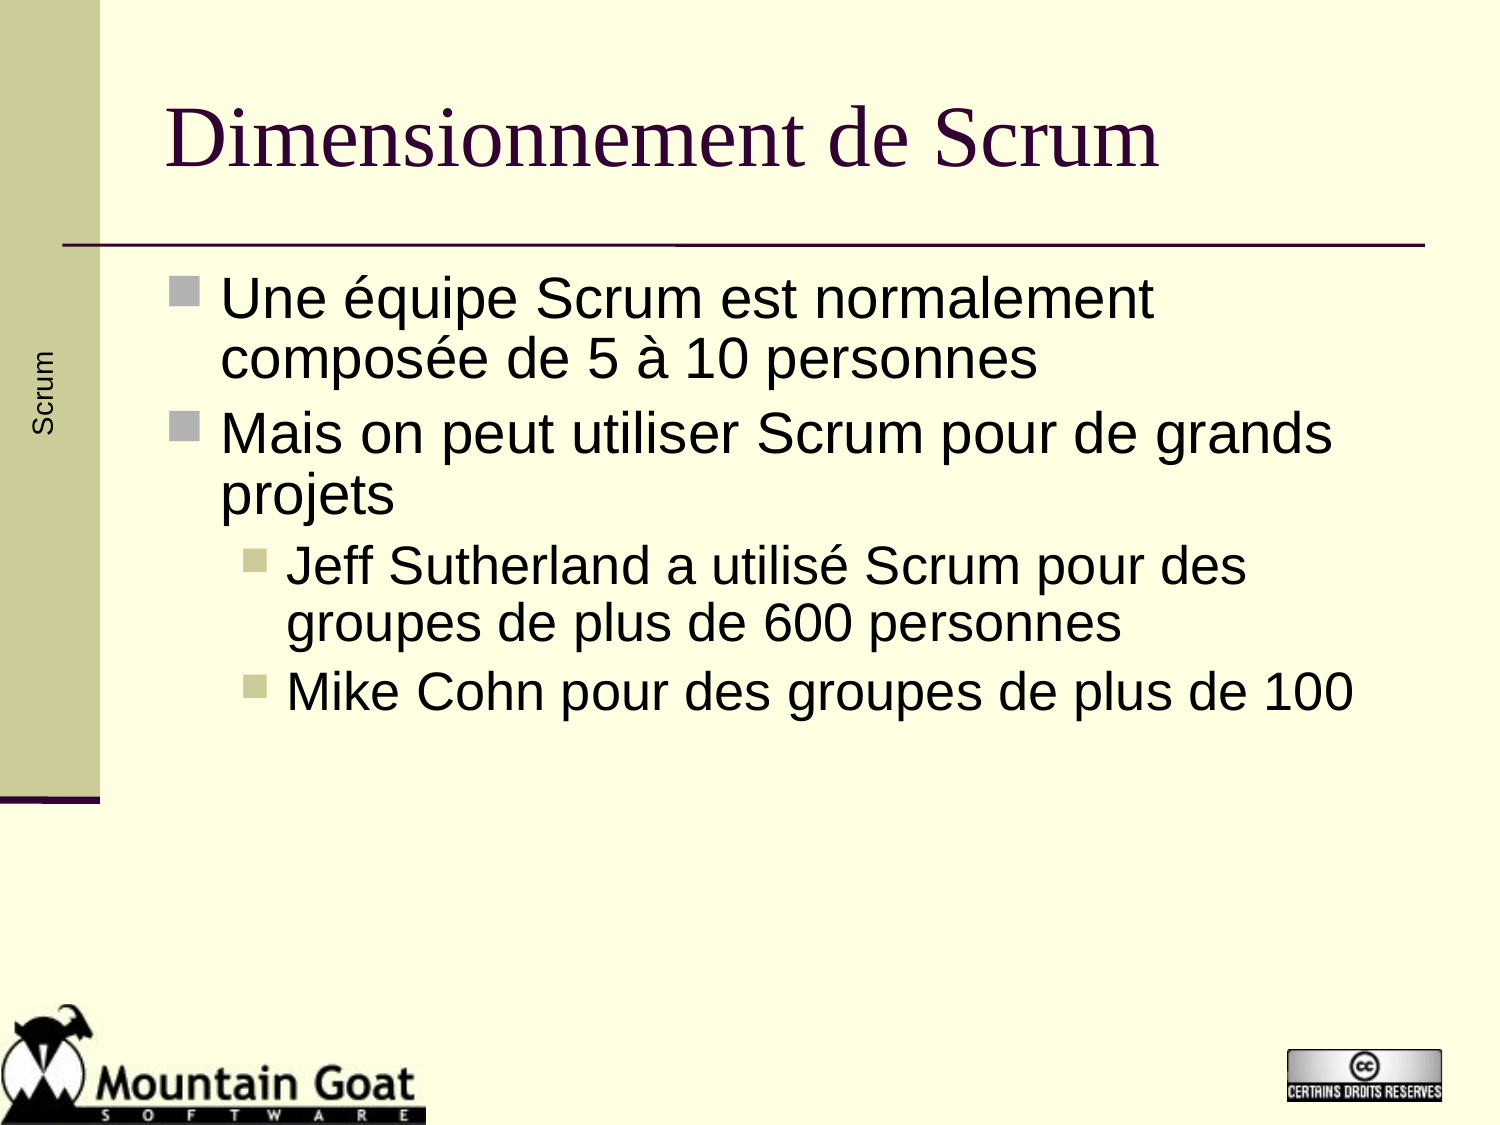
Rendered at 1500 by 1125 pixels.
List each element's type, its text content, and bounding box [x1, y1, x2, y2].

picture [0, 1004, 426, 1125]
title Dimensionnement de Scrum [150, 45, 1426, 234]
list Une équipe Scrum est normalement composée de 5 à 10 personnes Mais on peut utiliser Scrum pour de grands projets Jeff Sutherland a utilisé Scrum pour des groupes de plus de 600 personnes Mike Cohn pour des groupes de plus de 100 [150, 262, 1426, 1006]
picture [1287, 1049, 1443, 1102]
text_box Scrum [0, 0, 88, 788]
